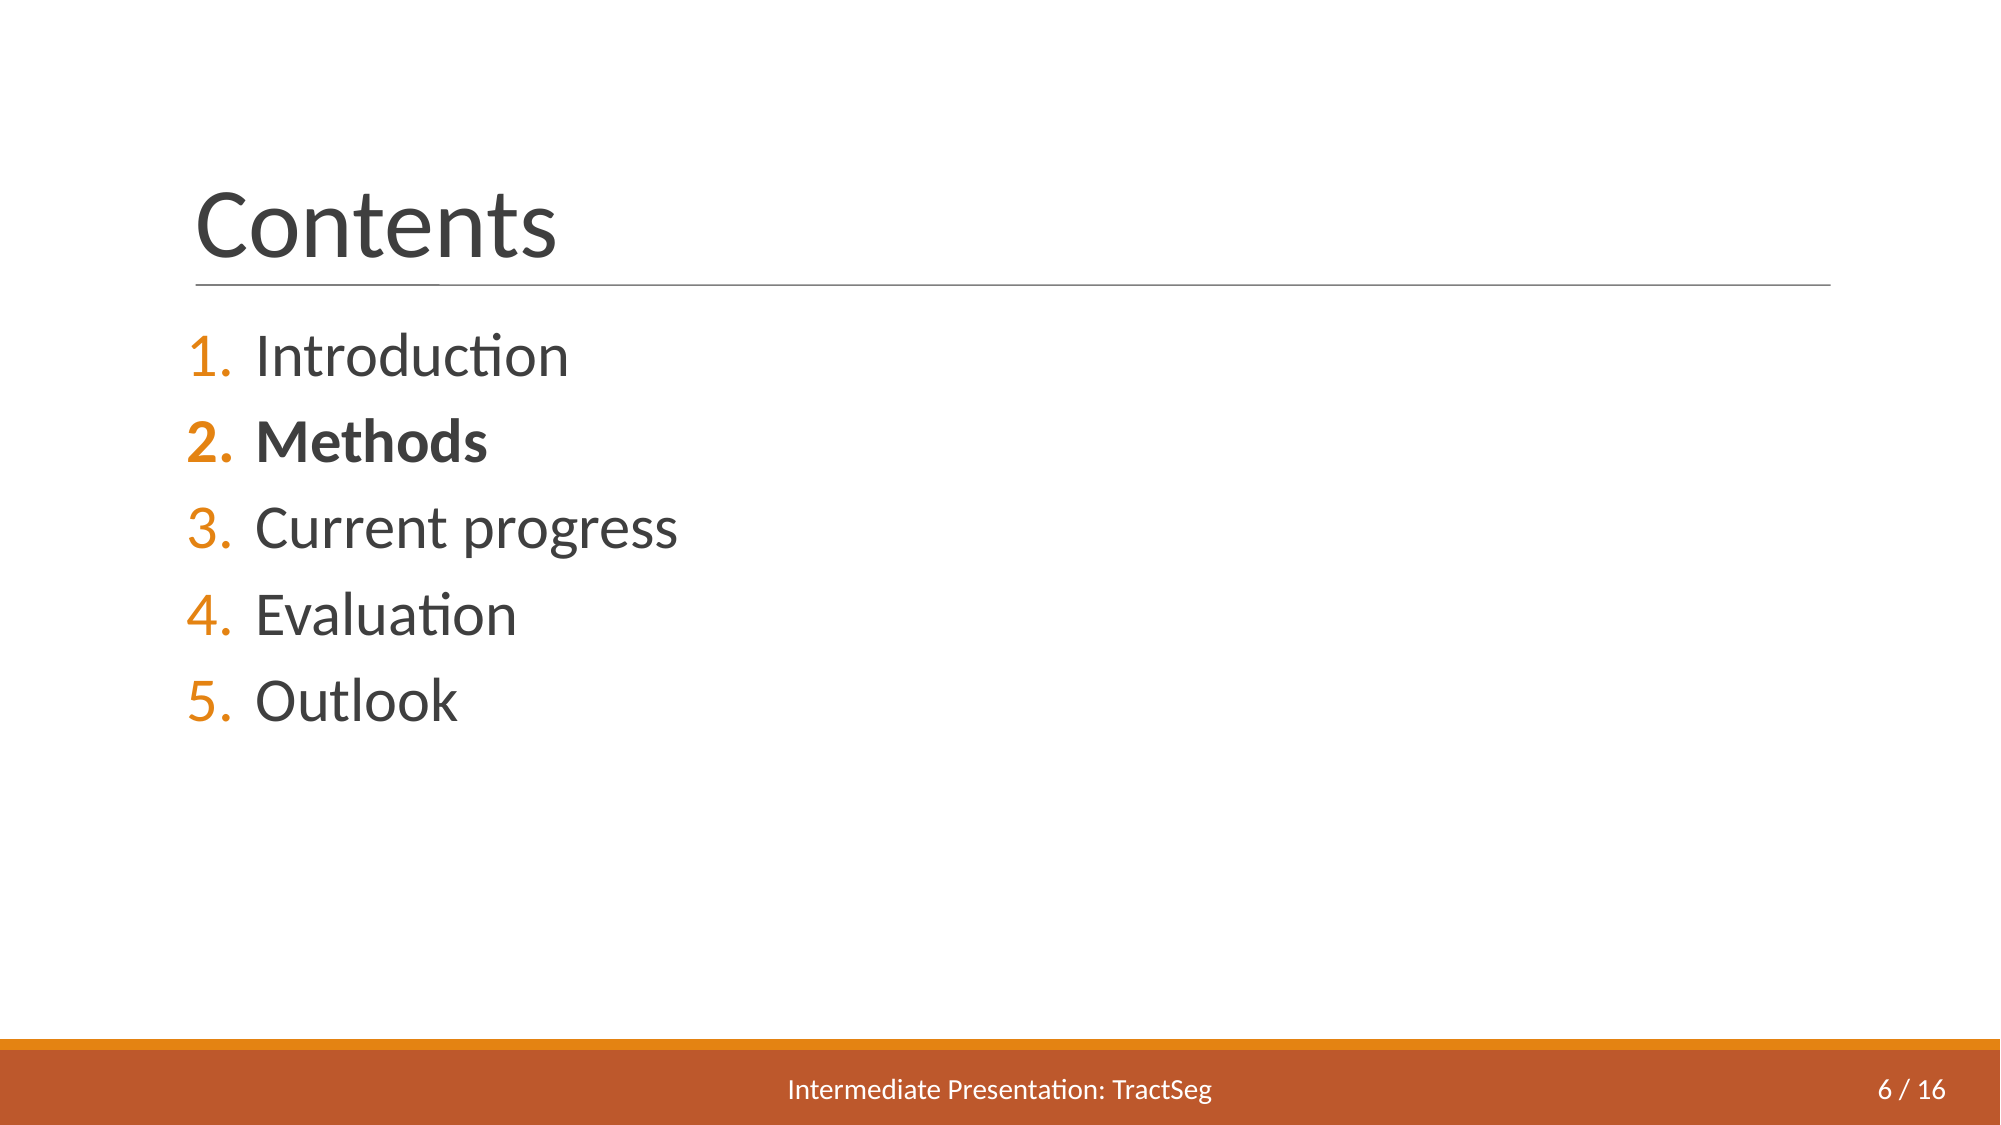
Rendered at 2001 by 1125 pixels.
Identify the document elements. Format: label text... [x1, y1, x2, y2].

title Contents [180, 47, 1830, 285]
list Introduction Methods Current progress Evaluation Outlook [180, 302, 1830, 941]
slide_number Intermediate Presentation: TractSeg [552, 753, 1448, 1125]
slide_number 1 / 16 [1741, 753, 1962, 1125]
